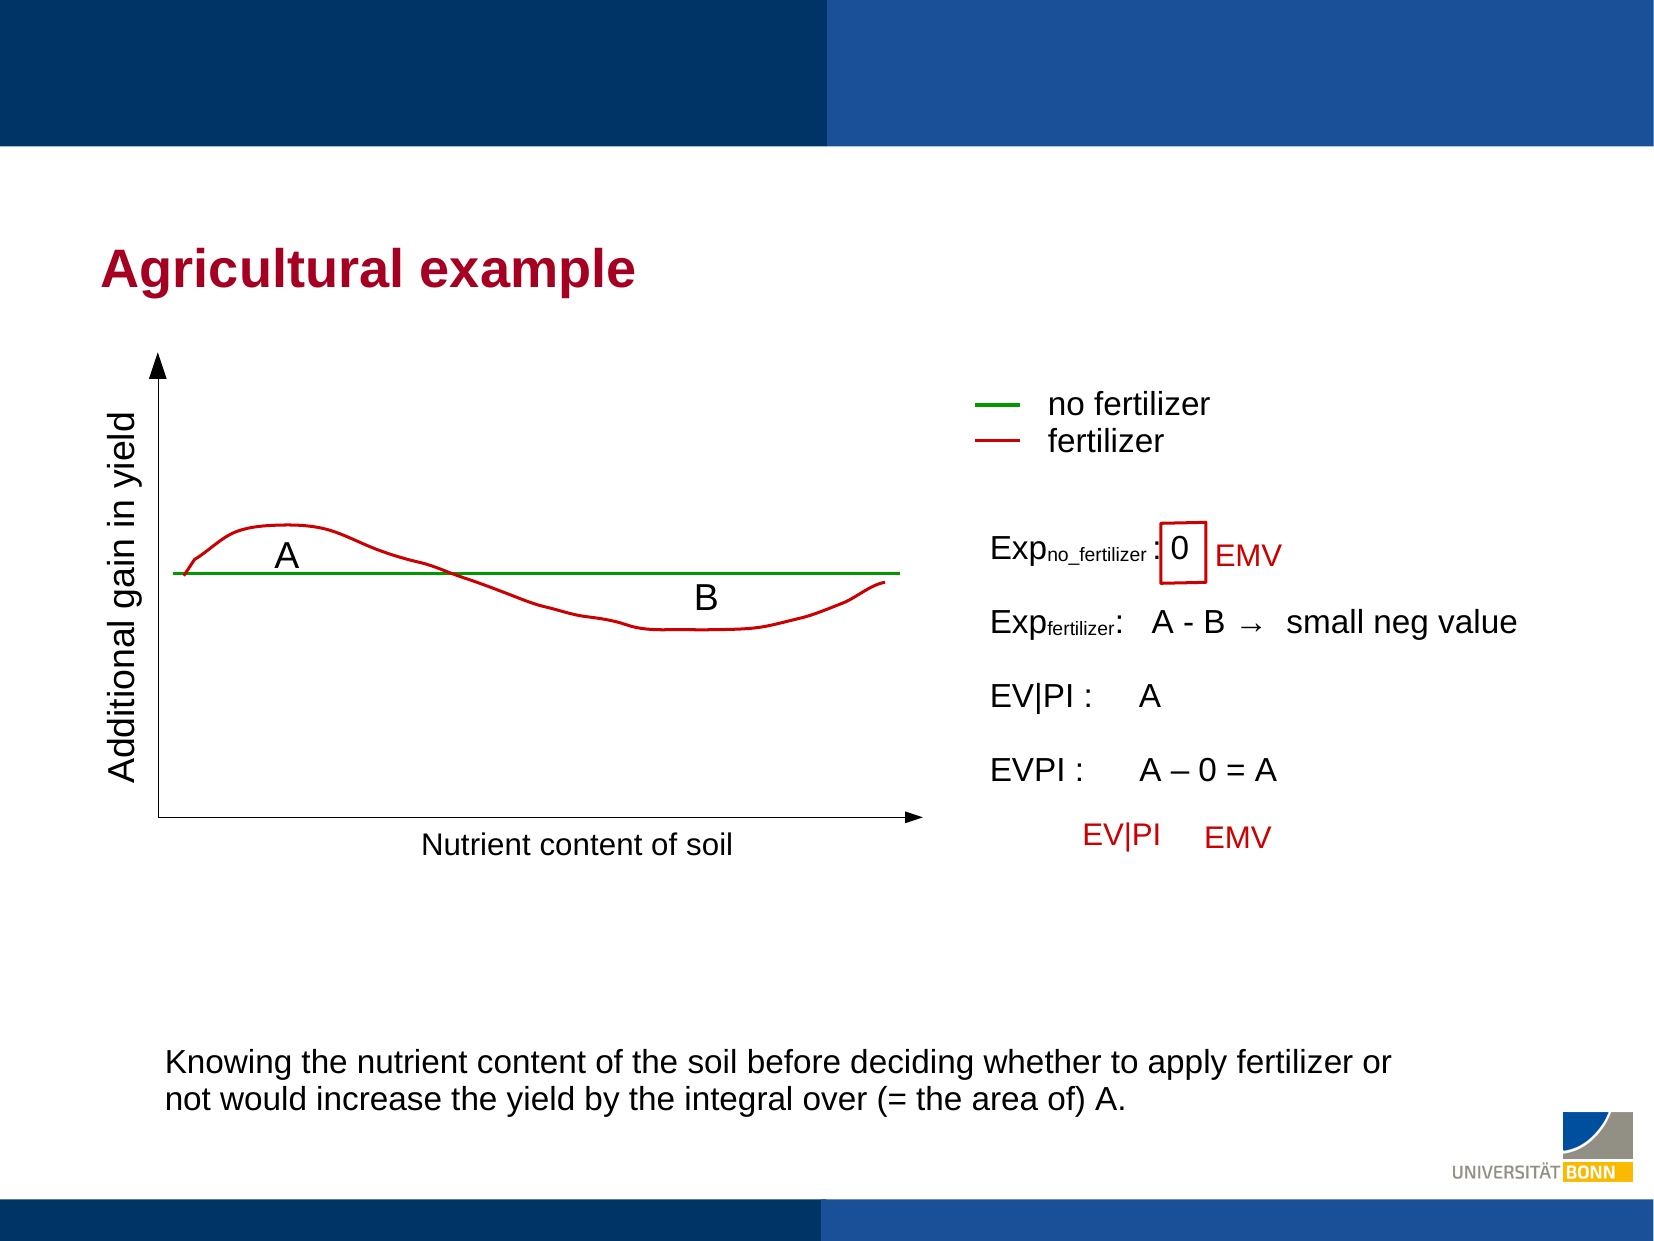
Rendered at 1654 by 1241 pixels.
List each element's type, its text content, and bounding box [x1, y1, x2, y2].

text_box Expno_fertilizer : 0 Expfertilizer: A - B → small neg value EV|PI : A EVPI : A – 0 = A [1163, 524, 1204, 581]
text_box Nutrient content of soil [180, 820, 976, 870]
text_box A [259, 528, 305, 585]
picture [1437, 1094, 1633, 1199]
text_box Knowing the nutrient content of the soil before deciding whether to apply fertilizer or not would increase the yield by the integral over (= the area of) A. [150, 1036, 1441, 1126]
text_box EV|PI [1067, 810, 1179, 861]
text_box EMV [1200, 531, 1311, 583]
text_box B [678, 569, 724, 627]
text_box no fertilizer fertilizer [1033, 378, 1306, 505]
text_box Additional gain in yield [93, 378, 234, 799]
text_box Agricultural example [18, 212, 721, 307]
text_box Expno_fertilizer : 0 Expfertilizer: A - B → small neg value EV|PI : A EVPI : A – 0 = A [975, 522, 1606, 825]
text_box EMV [1189, 813, 1301, 865]
